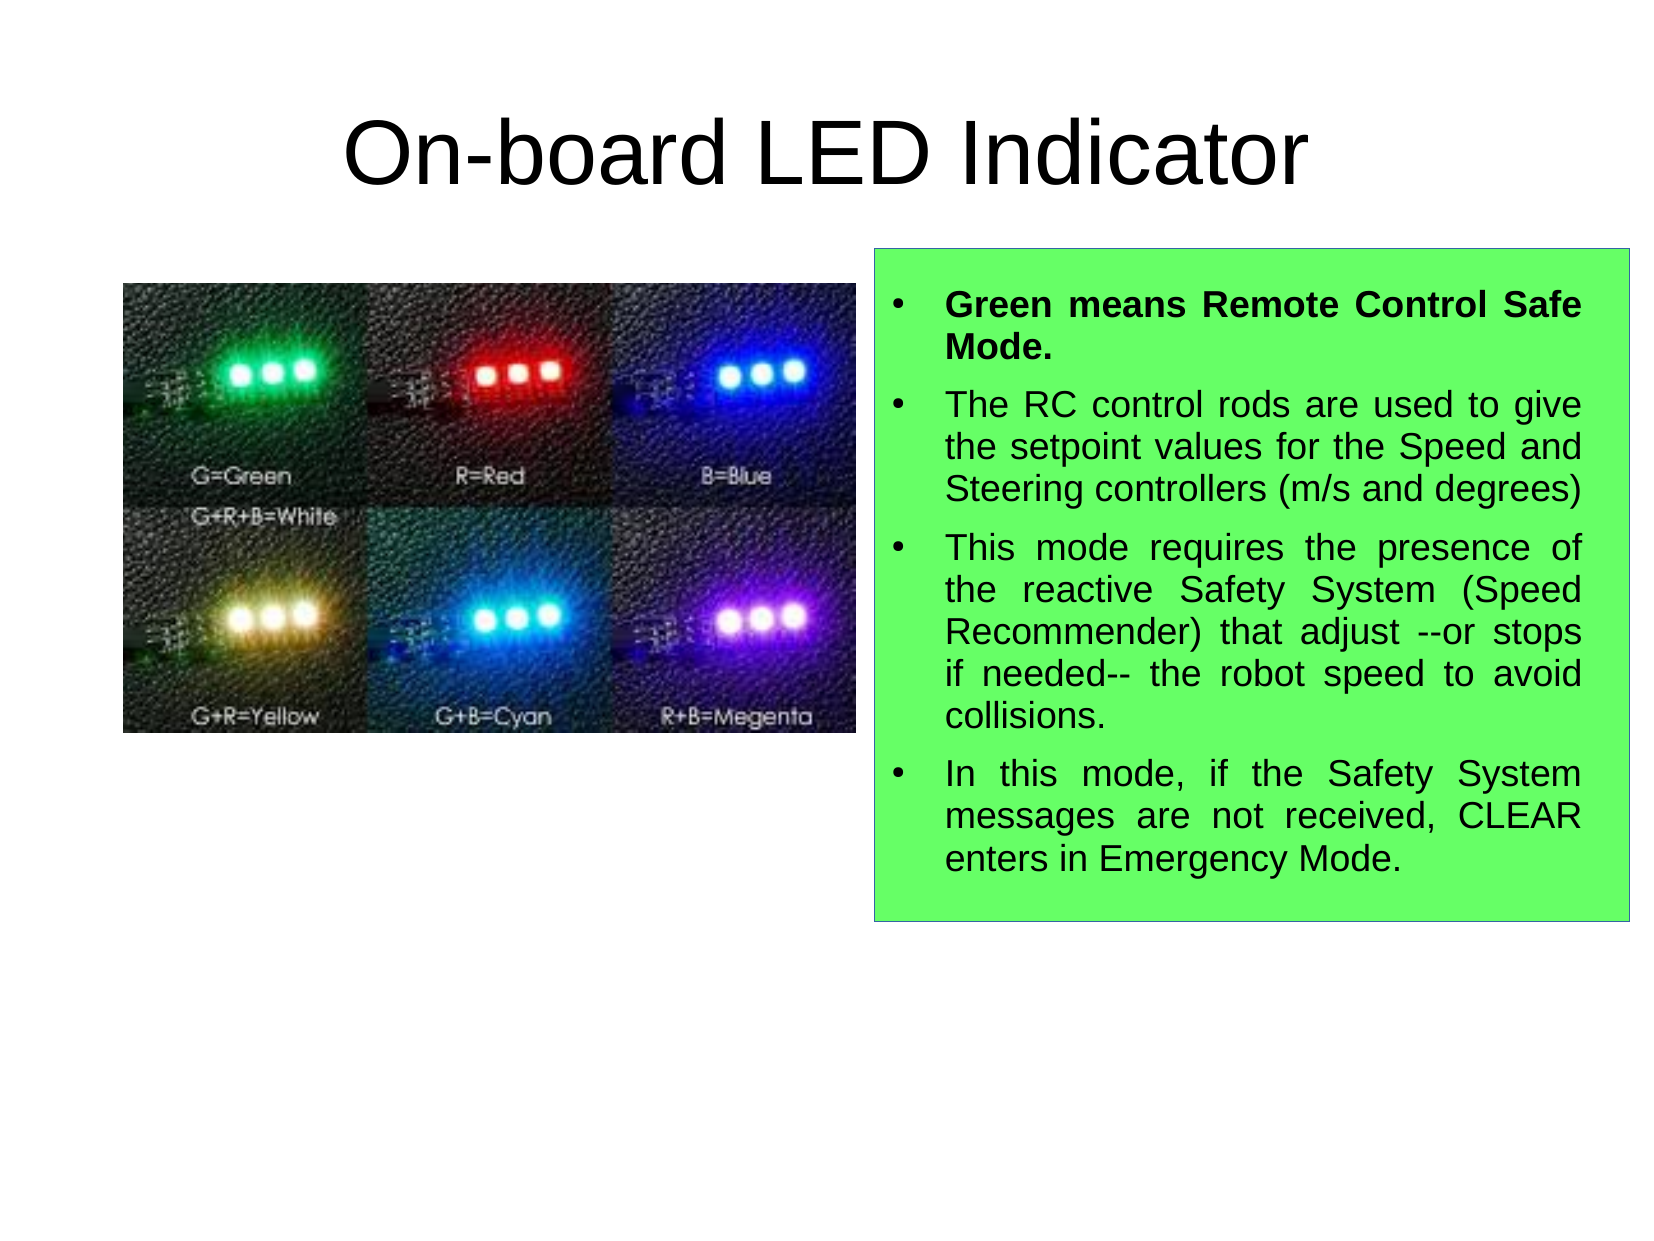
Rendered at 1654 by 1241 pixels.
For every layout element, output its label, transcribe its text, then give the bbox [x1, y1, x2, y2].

picture [123, 283, 856, 733]
text_box [874, 248, 1630, 922]
list Green means Remote Control Safe Mode. The RC control rods are used to give the setpoint values for the Speed and Steering controllers (m/s and degrees) This mode requires the presence of the reactive Safety System (Speed Recommender) that adjust --or stops if needed-- the robot speed to avoid collisions. In this mode, if the Safety System messages are not received, CLEAR enters in Emergency Mode. [874, 283, 1583, 1003]
title On-board LED Indicator [82, 49, 1571, 257]
